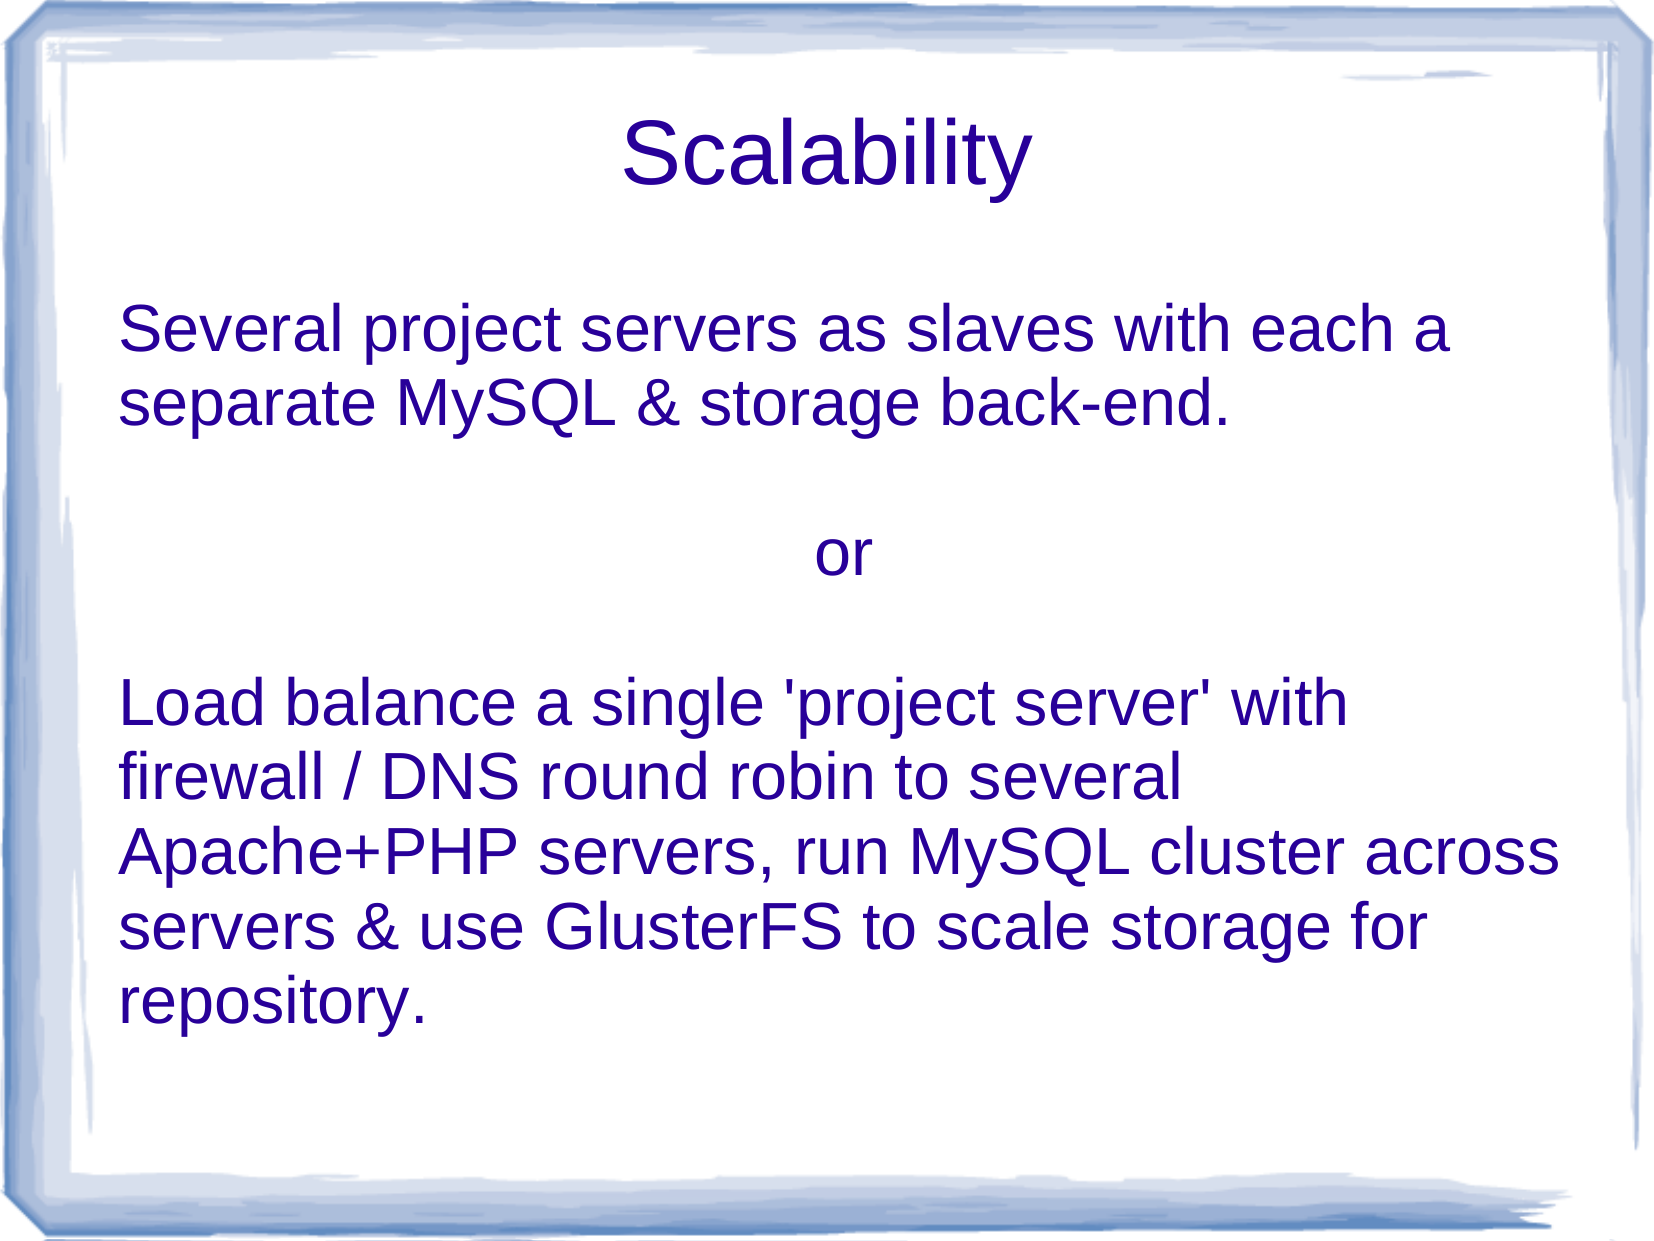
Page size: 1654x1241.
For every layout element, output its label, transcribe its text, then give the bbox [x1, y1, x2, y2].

picture [0, 0, 1654, 1241]
title Scalability [82, 56, 1571, 250]
subtitle Several project servers as slaves with each a separate MySQL & storage back-end. or Load balance a single 'project server' with firewall / DNS round robin to several Apache+PHP servers, run MySQL cluster across servers & use GlusterFS to scale storage for repository. [118, 275, 1571, 1054]
